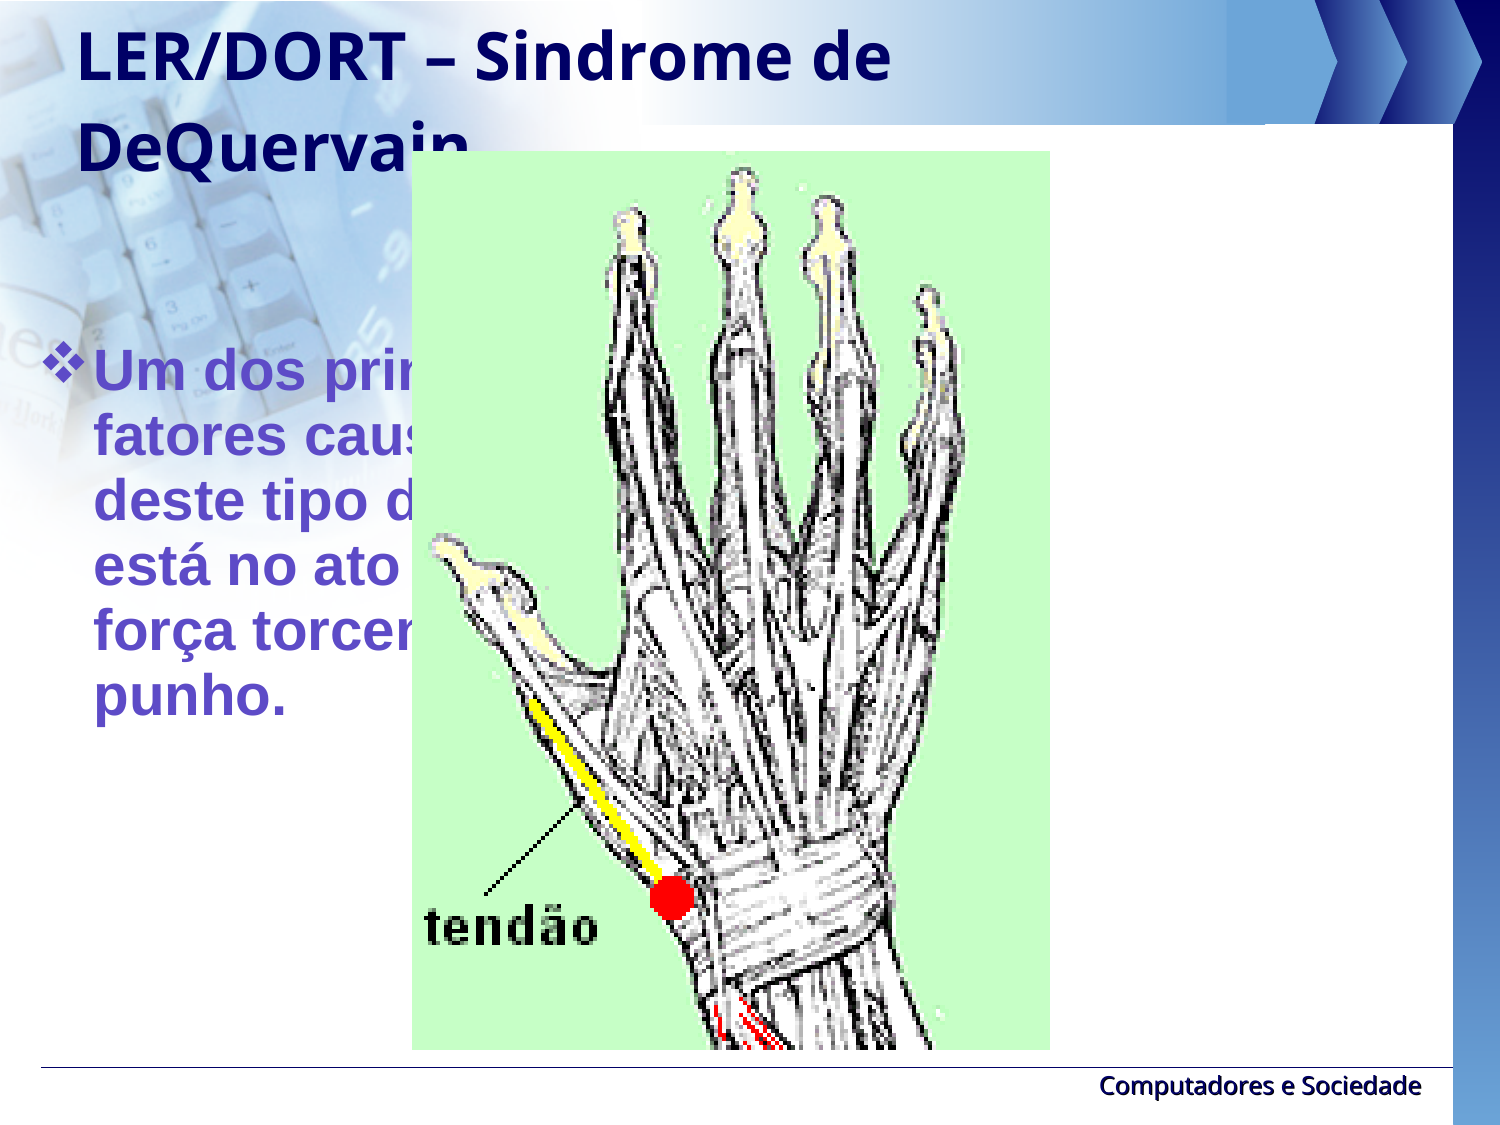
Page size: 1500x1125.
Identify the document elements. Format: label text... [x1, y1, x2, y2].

title LER/DORT – Sindrome de DeQuervain [75, 12, 1300, 188]
list Um dos principais fatores causadores deste tipo de lesão está no ato de fazer força torcendo o punho. [37, 337, 412, 937]
picture [412, 151, 1406, 1051]
